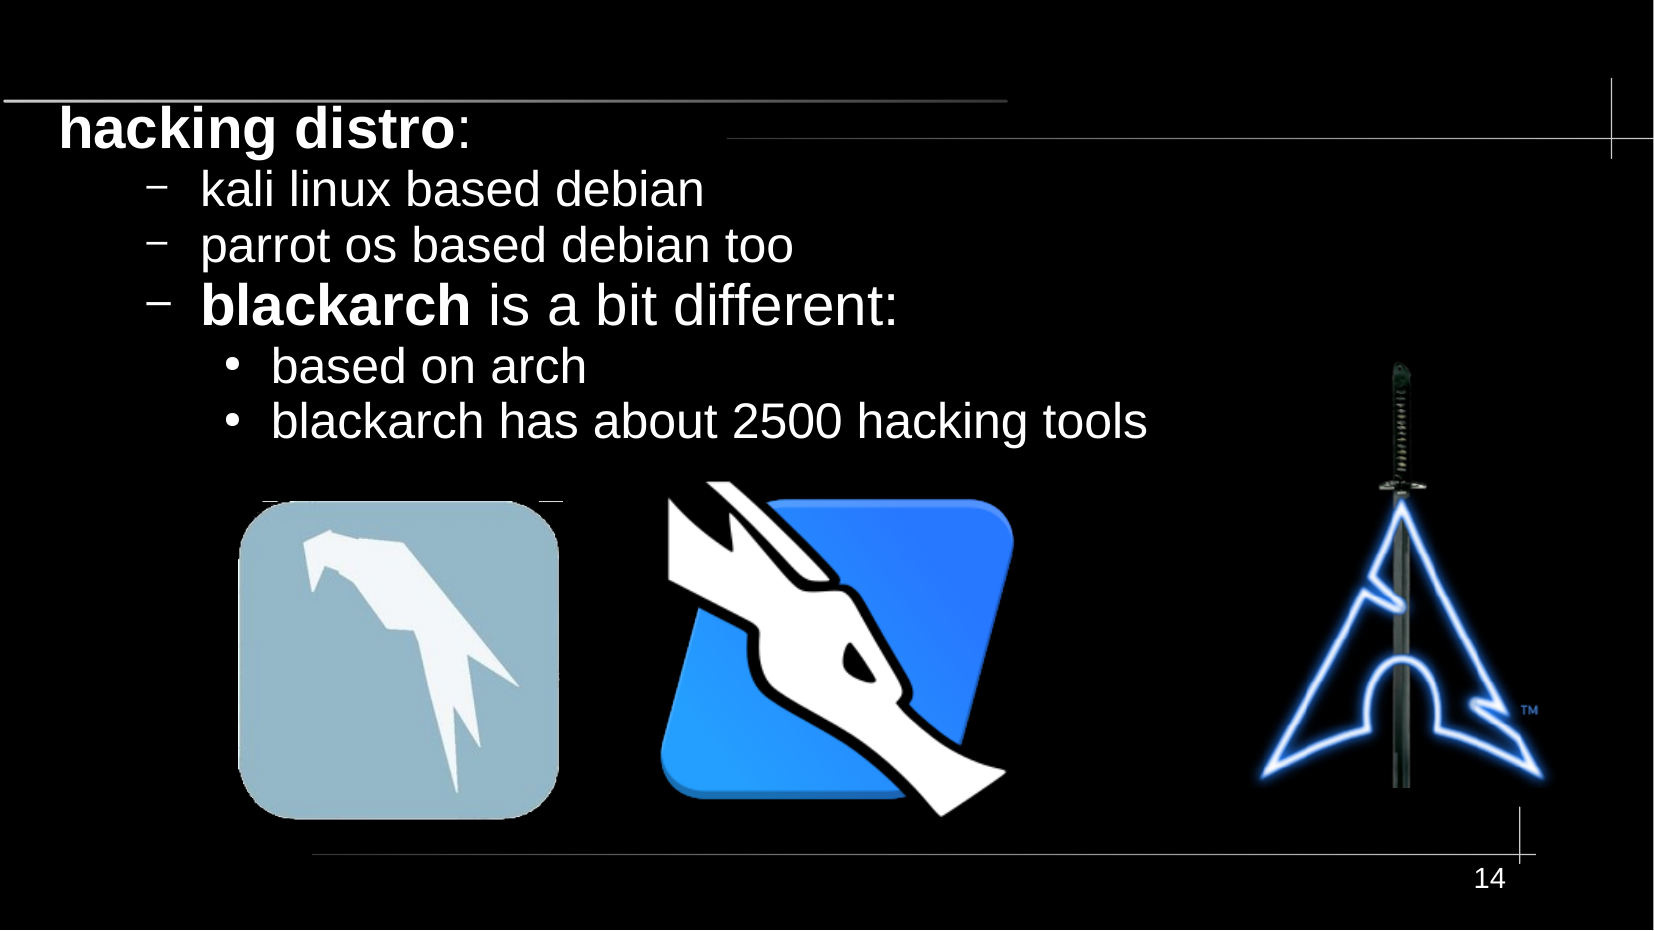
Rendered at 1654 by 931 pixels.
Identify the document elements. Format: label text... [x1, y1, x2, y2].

picture [637, 449, 1038, 850]
text_box hacking distro: kali linux based debian parrot os based debian too blackarch is a bit different: based on arch blackarch has about 2500 hacking tools [43, 88, 1244, 533]
picture [238, 501, 563, 826]
picture [1199, 361, 1627, 788]
